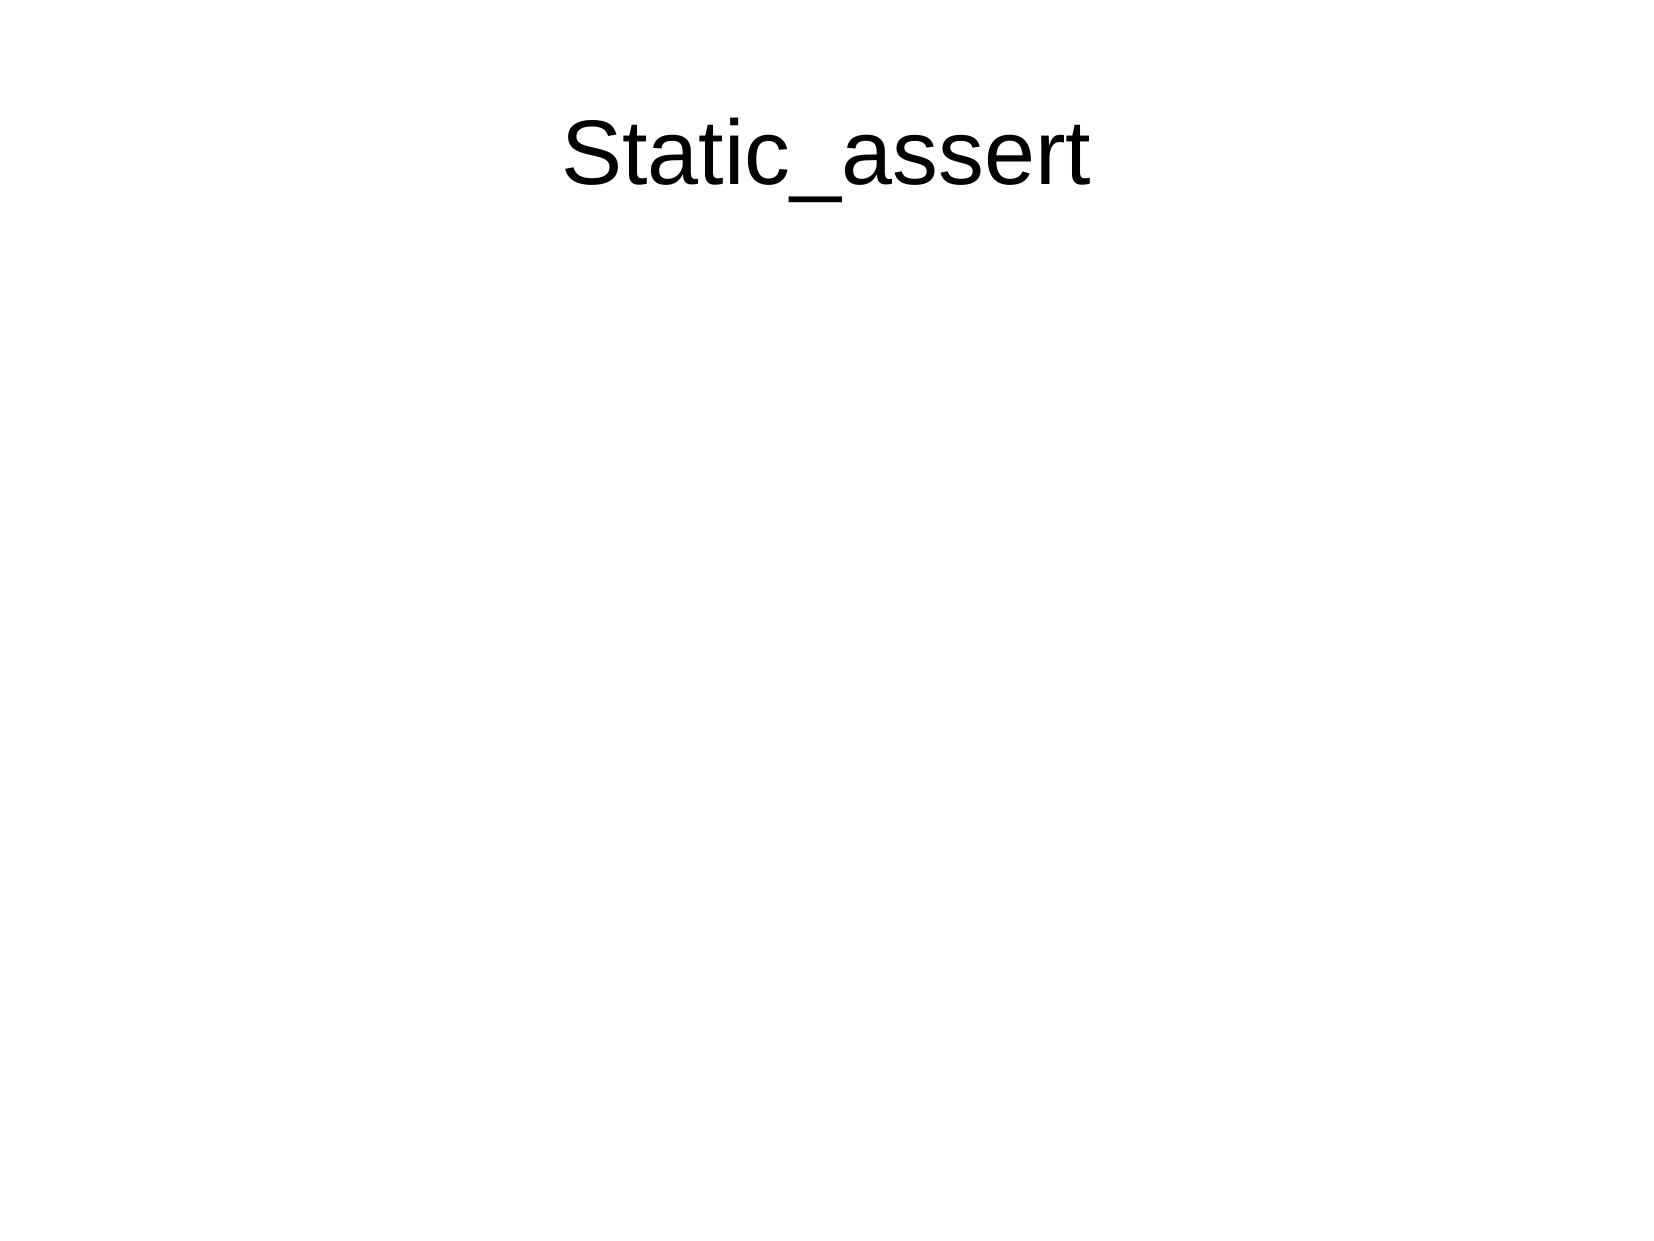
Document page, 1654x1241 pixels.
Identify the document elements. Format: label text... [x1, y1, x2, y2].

title Static_assert [82, 49, 1571, 257]
